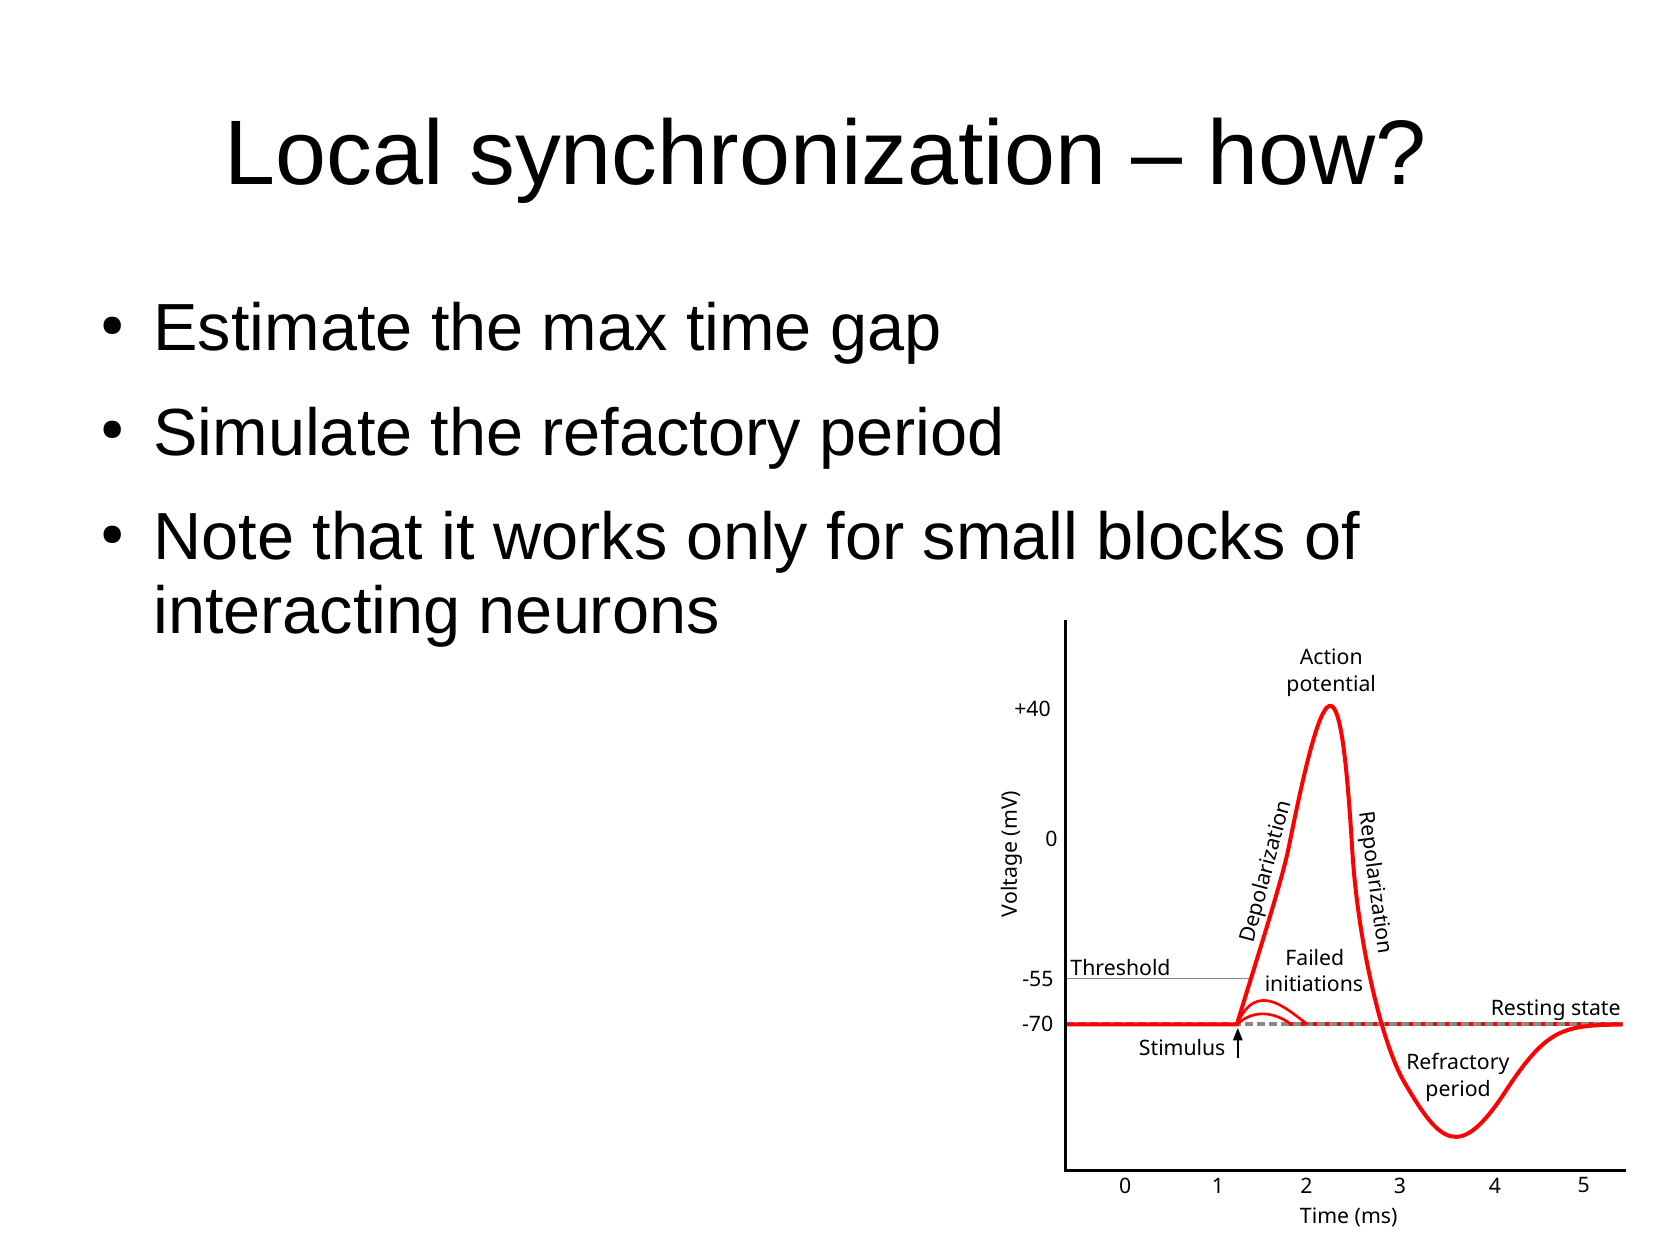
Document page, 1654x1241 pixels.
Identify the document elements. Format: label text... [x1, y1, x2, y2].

list Estimate the max time gap Simulate the refactory period Note that it works only for small blocks of interacting neurons [82, 290, 1571, 1010]
title Local synchronization – how? [82, 49, 1571, 257]
picture [990, 593, 1645, 1241]
